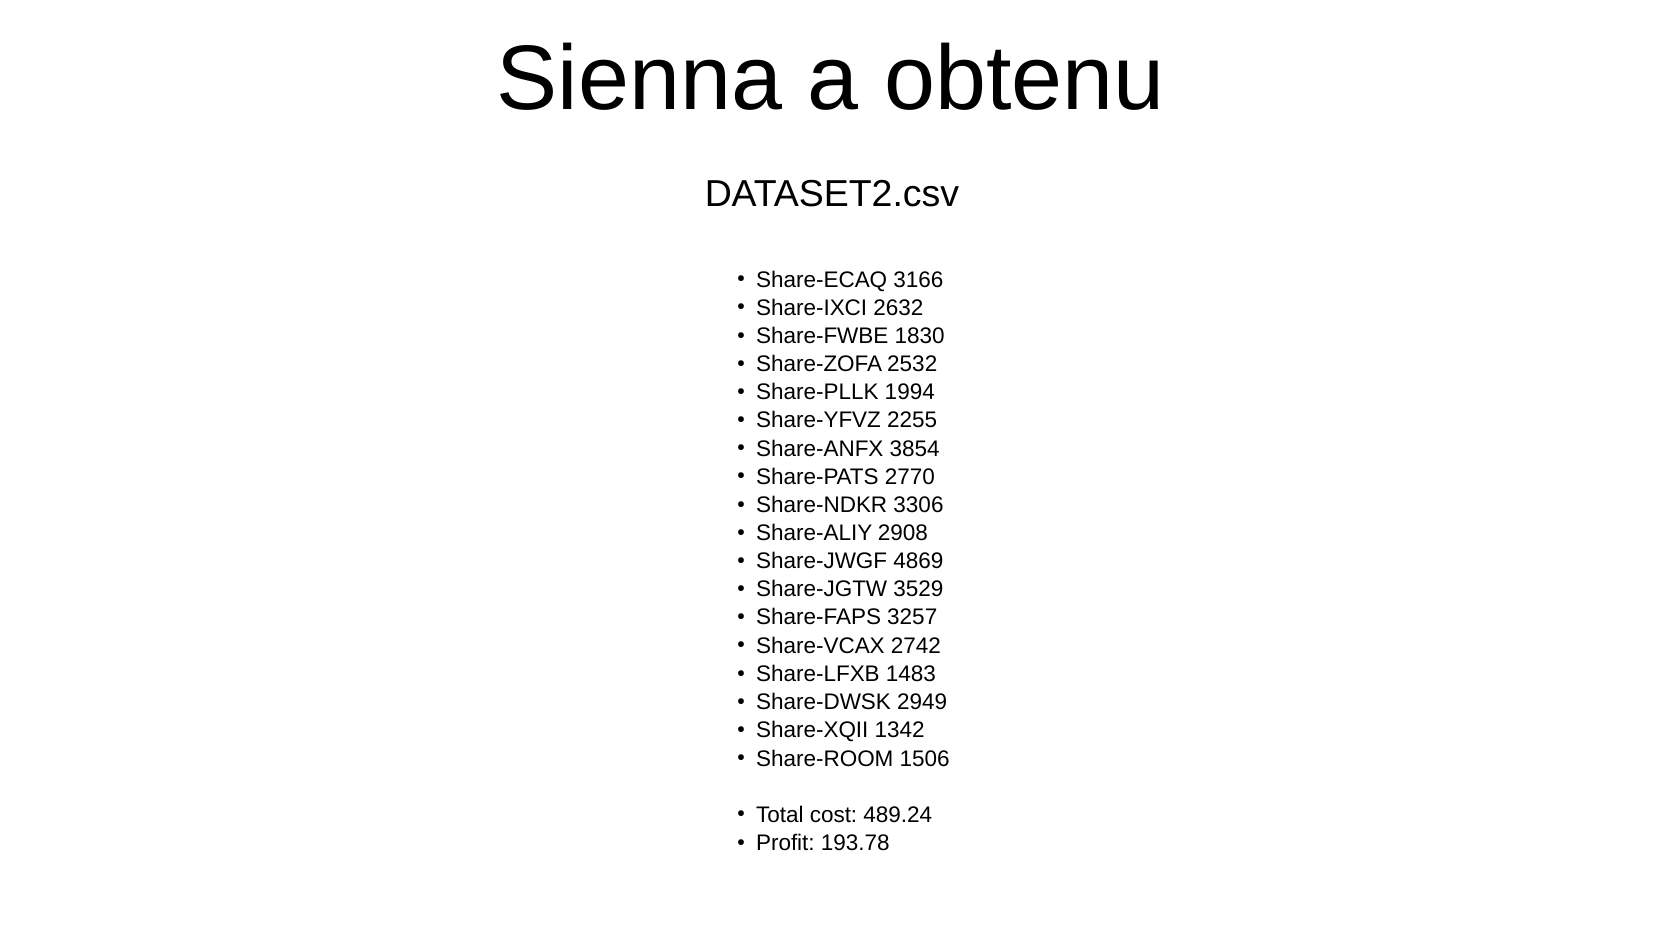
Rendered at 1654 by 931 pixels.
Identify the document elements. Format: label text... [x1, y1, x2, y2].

title Sienna a obtenu [86, 0, 1576, 156]
text_box DATASET2.csv [690, 165, 1096, 286]
list Share-ECAQ 3166 Share-IXCI 2632 Share-FWBE 1830 Share-ZOFA 2532 Share-PLLK 1994 Share-YFVZ 2255 Share-ANFX 3854 Share-PATS 2770 Share-NDKR 3306 Share-ALIY 2908 Share-JWGF 4869 Share-JGTW 3529 Share-FAPS 3257 Share-VCAX 2742 Share-LFXB 1483 Share-DWSK 2949 Share-XQII 1342 Share-ROOM 1506 Total cost: 489.24 Profit: 193.78 [450, 210, 961, 916]
